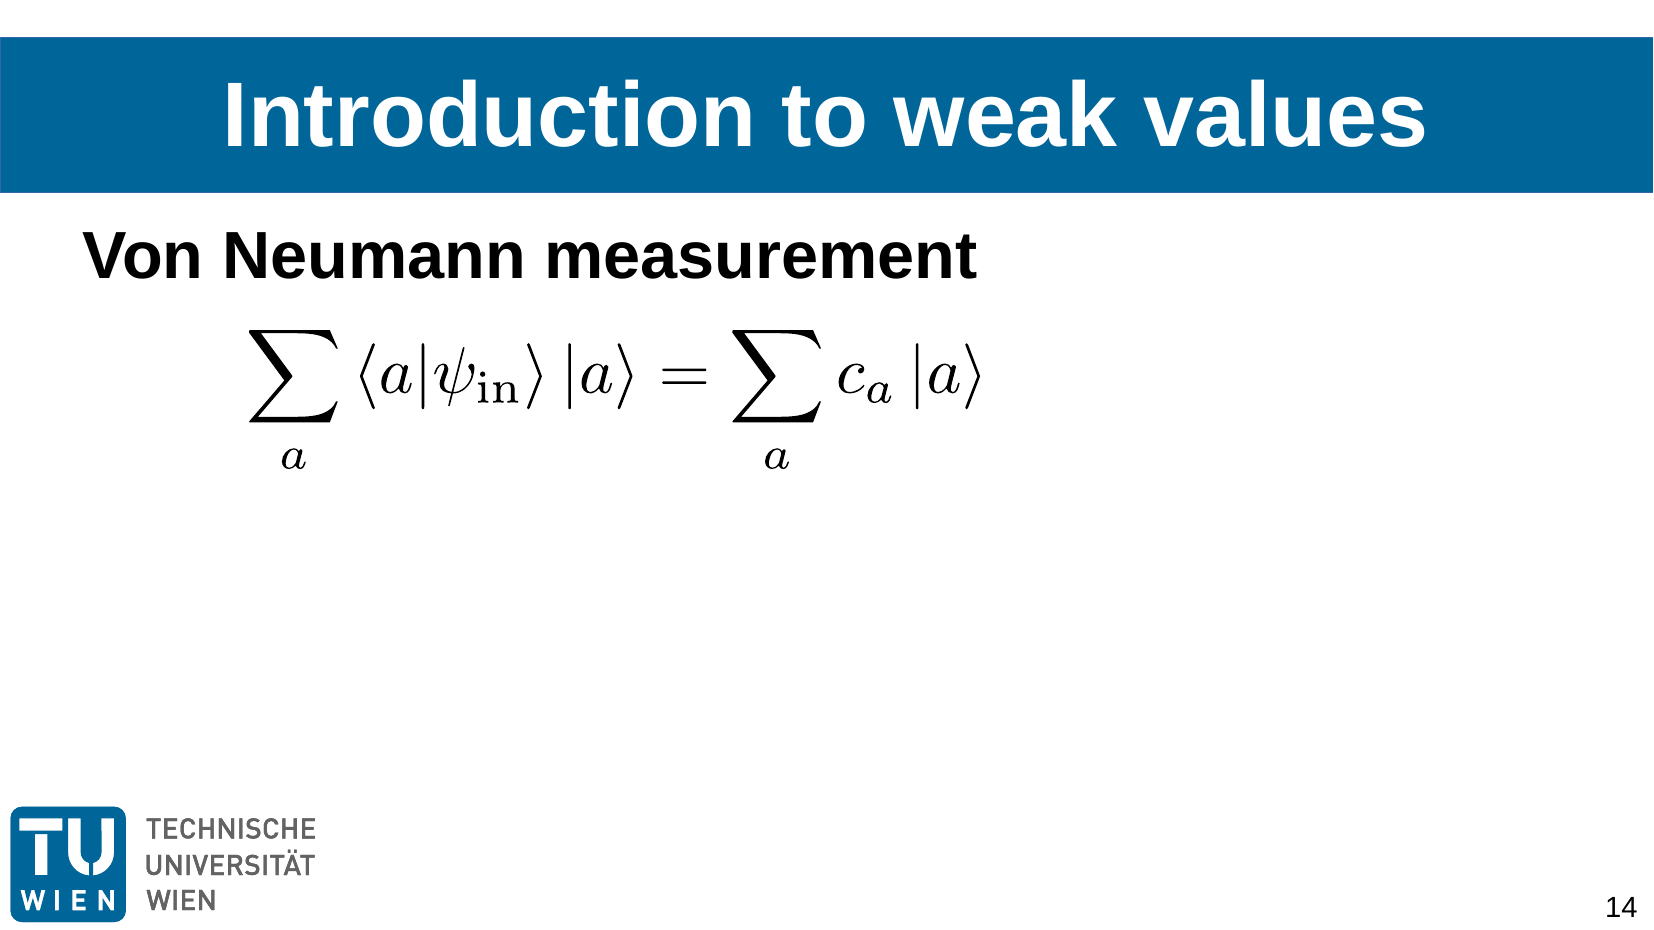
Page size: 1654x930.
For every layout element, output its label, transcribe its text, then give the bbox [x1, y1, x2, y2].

list Von Neumann measurement [82, 217, 1571, 757]
picture [232, 311, 1005, 477]
title Introduction to weak values [0, 37, 1653, 193]
